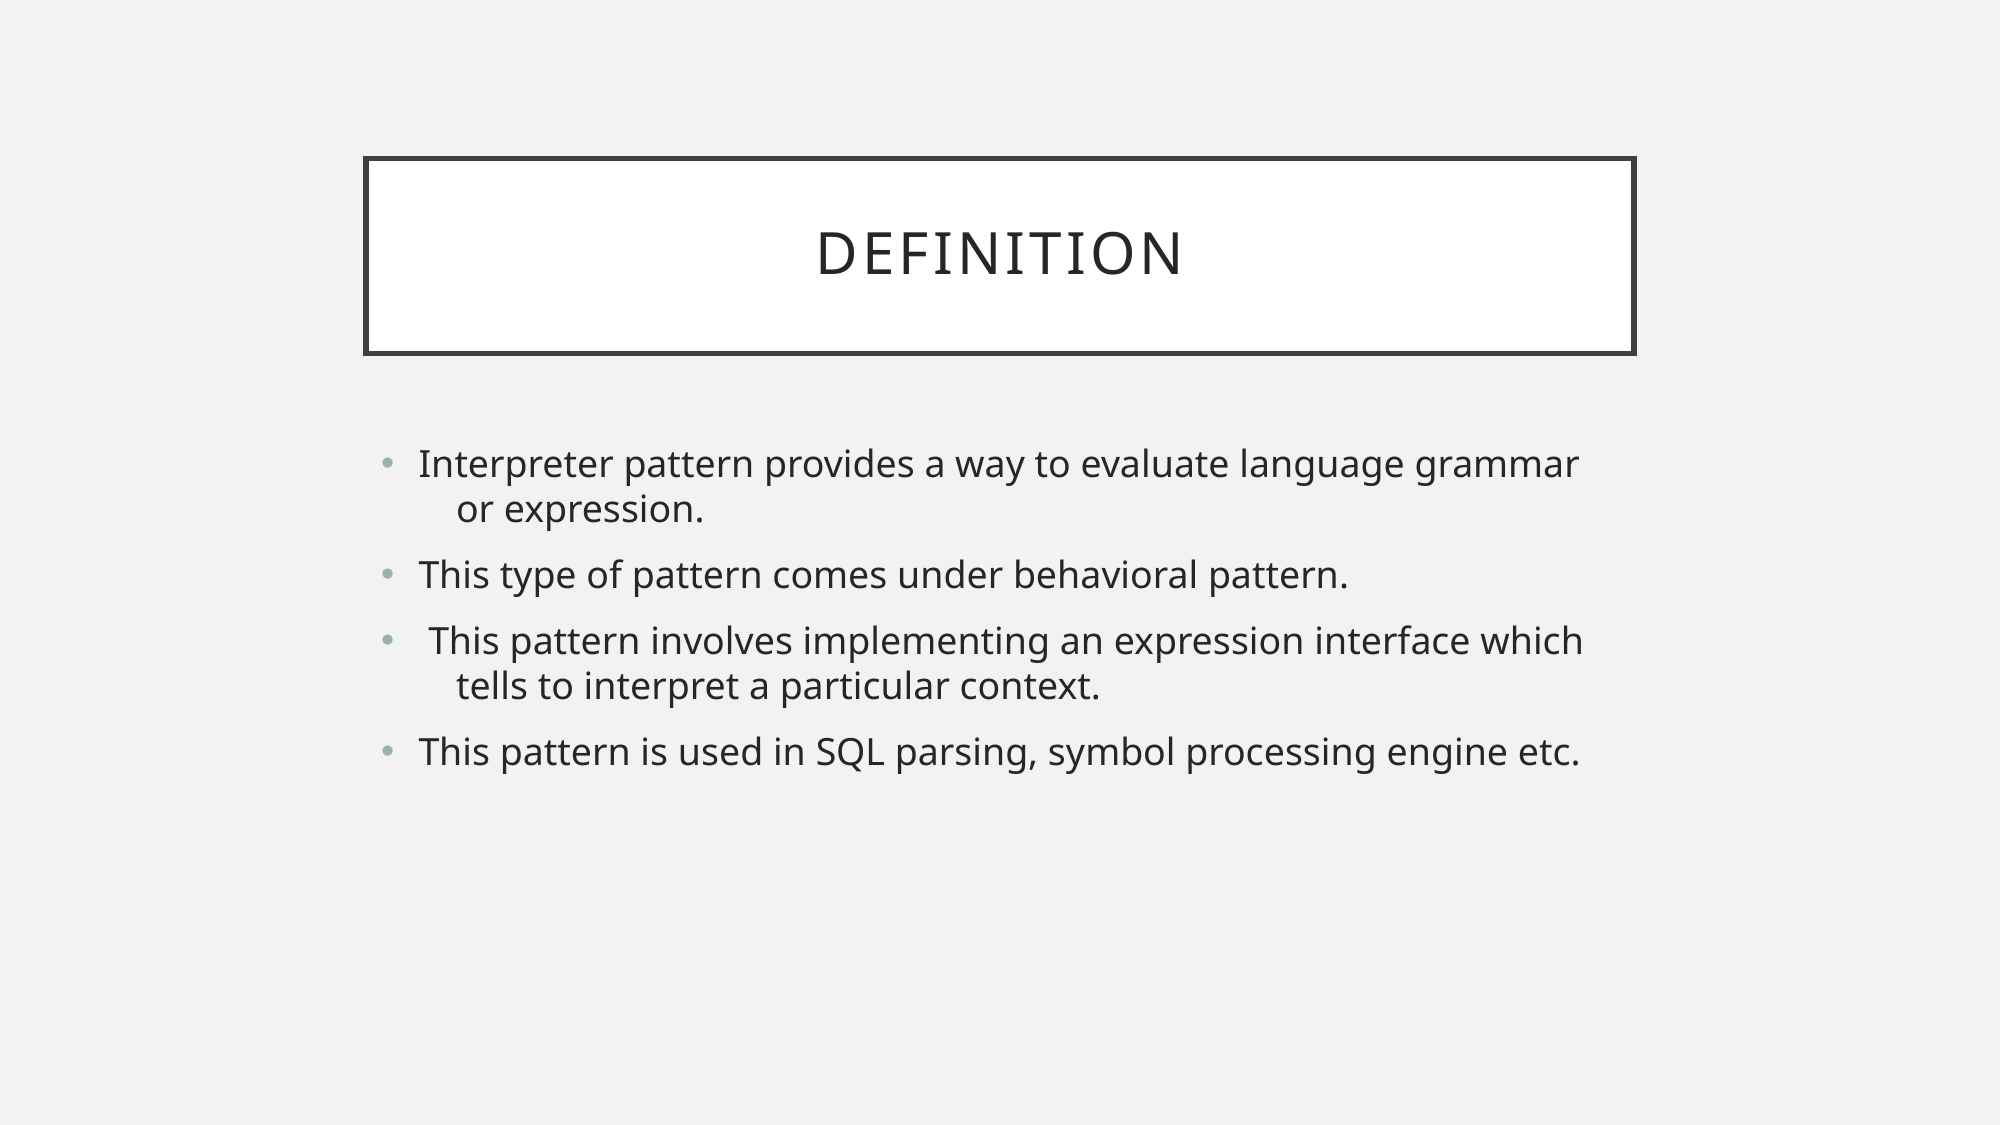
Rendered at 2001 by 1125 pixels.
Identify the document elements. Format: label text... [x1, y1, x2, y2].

list Interpreter pattern provides a way to evaluate language grammar or expression. This type of pattern comes under behavioral pattern. This pattern involves implementing an expression interface which tells to interpret a particular context. This pattern is used in SQL parsing, symbol processing engine etc. [366, 432, 1634, 942]
title definition [366, 158, 1634, 354]
